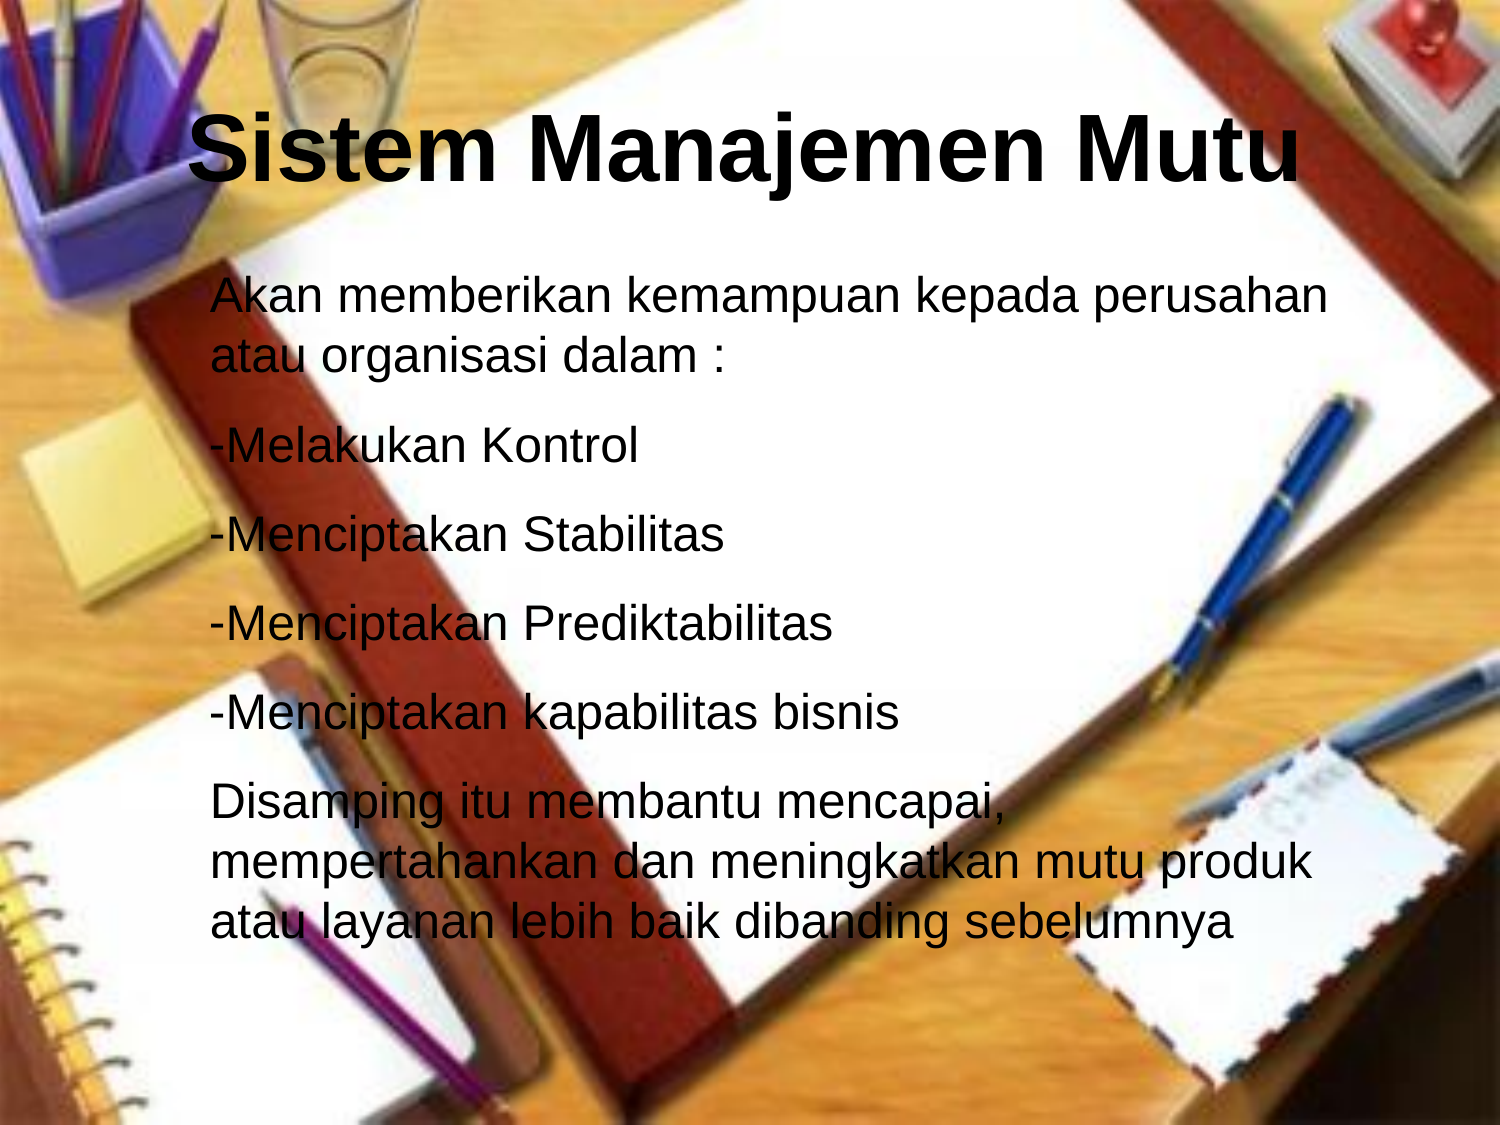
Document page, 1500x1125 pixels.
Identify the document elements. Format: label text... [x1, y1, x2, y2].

text_box Akan memberikan kemampuan kepada perusahan atau organisasi dalam : Melakukan Kontrol Menciptakan Stabilitas Menciptakan Prediktabilitas Menciptakan kapabilitas bisnis Disamping itu membantu mencapai, mempertahankan dan meningkatkan mutu produk atau layanan lebih baik dibanding sebelumnya [194, 255, 1358, 1059]
text_box Sistem Manajemen Mutu [171, 78, 1400, 210]
